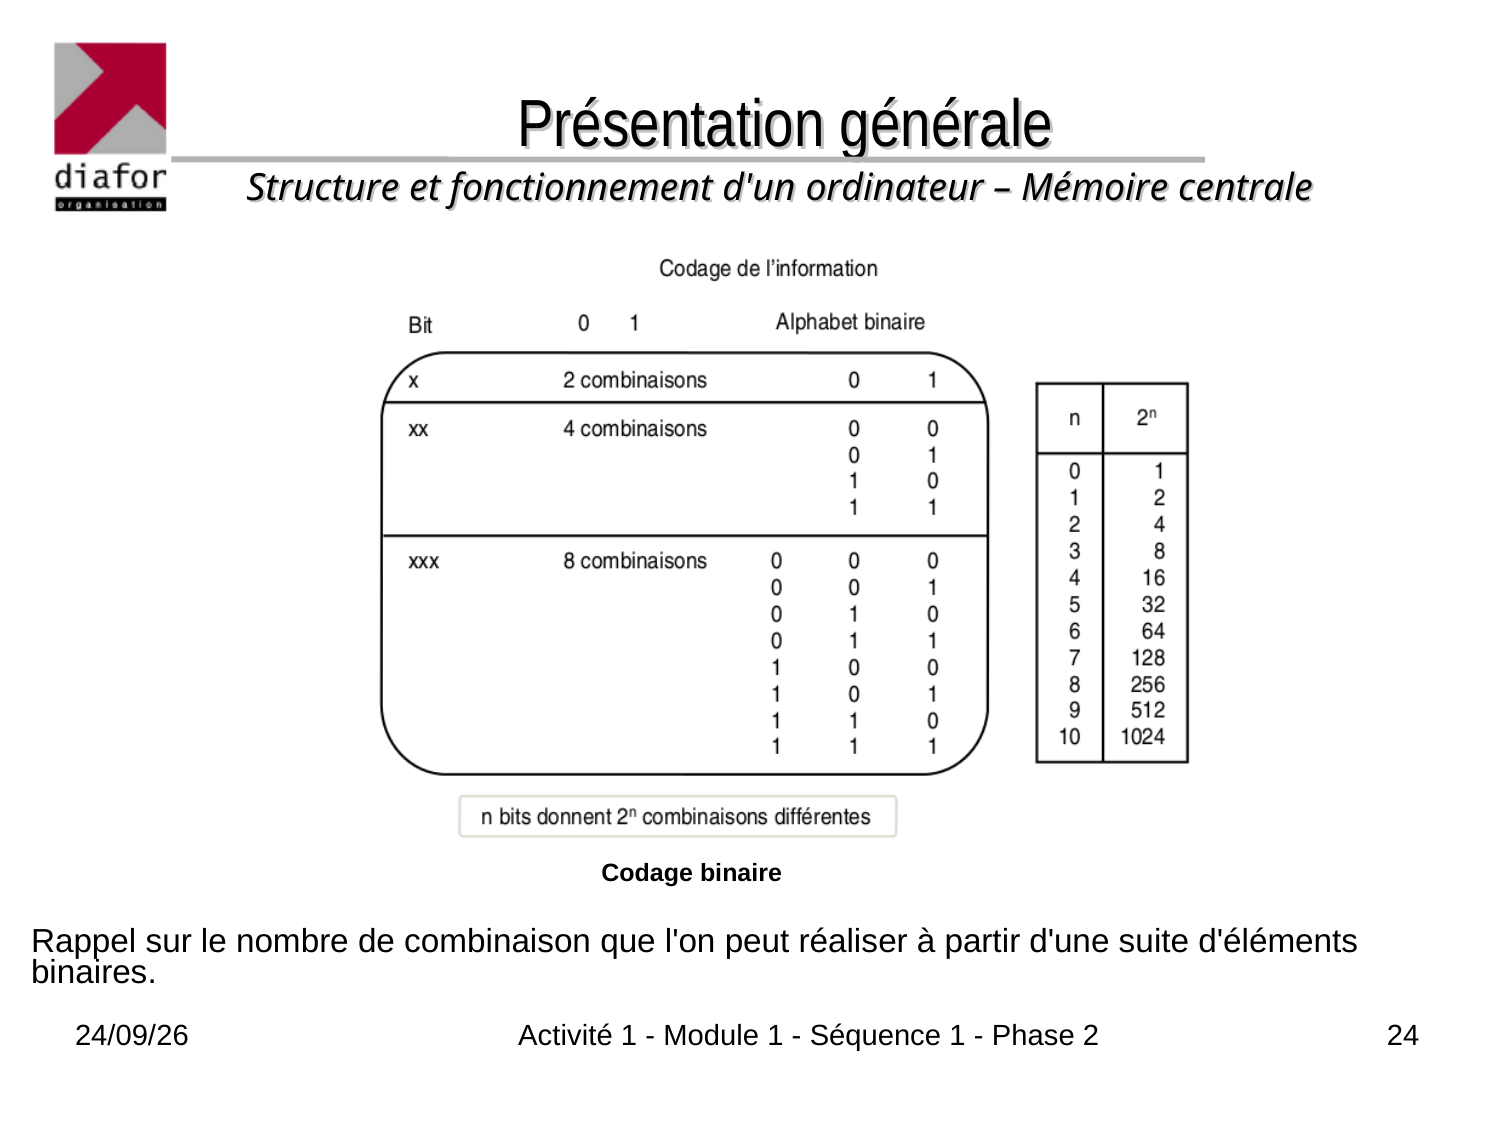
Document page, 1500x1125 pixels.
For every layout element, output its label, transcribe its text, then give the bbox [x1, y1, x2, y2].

text_box Codage binaire [586, 856, 798, 894]
picture [53, 42, 168, 213]
title Présentation générale Structure et fonctionnement d'un ordinateur – Mémoire centrale [110, 45, 1461, 250]
picture [286, 230, 1211, 851]
text_box Rappel sur le nombre de combinaison que l'on peut réaliser à partir d'une suite d'éléments binaires. [16, 921, 1500, 997]
